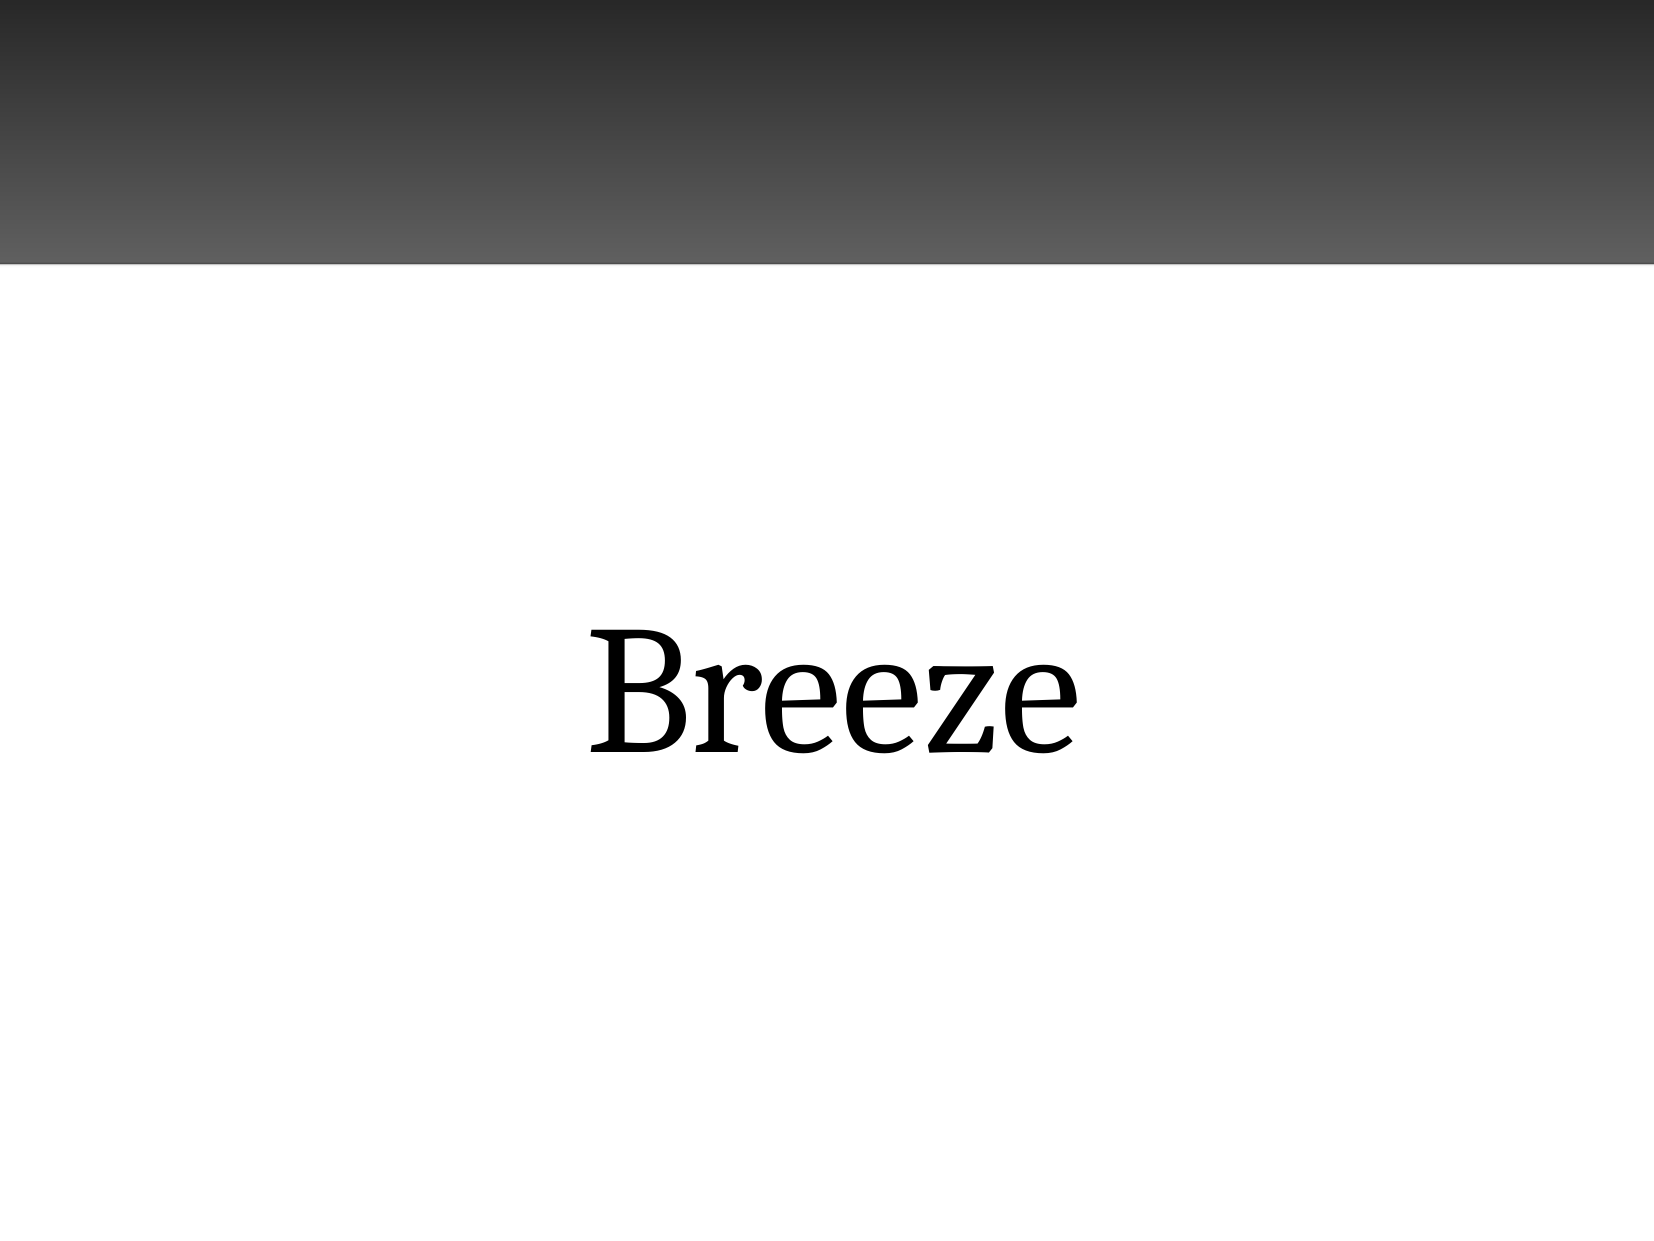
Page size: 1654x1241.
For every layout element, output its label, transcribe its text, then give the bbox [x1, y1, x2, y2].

list Breeze [130, 525, 1537, 797]
